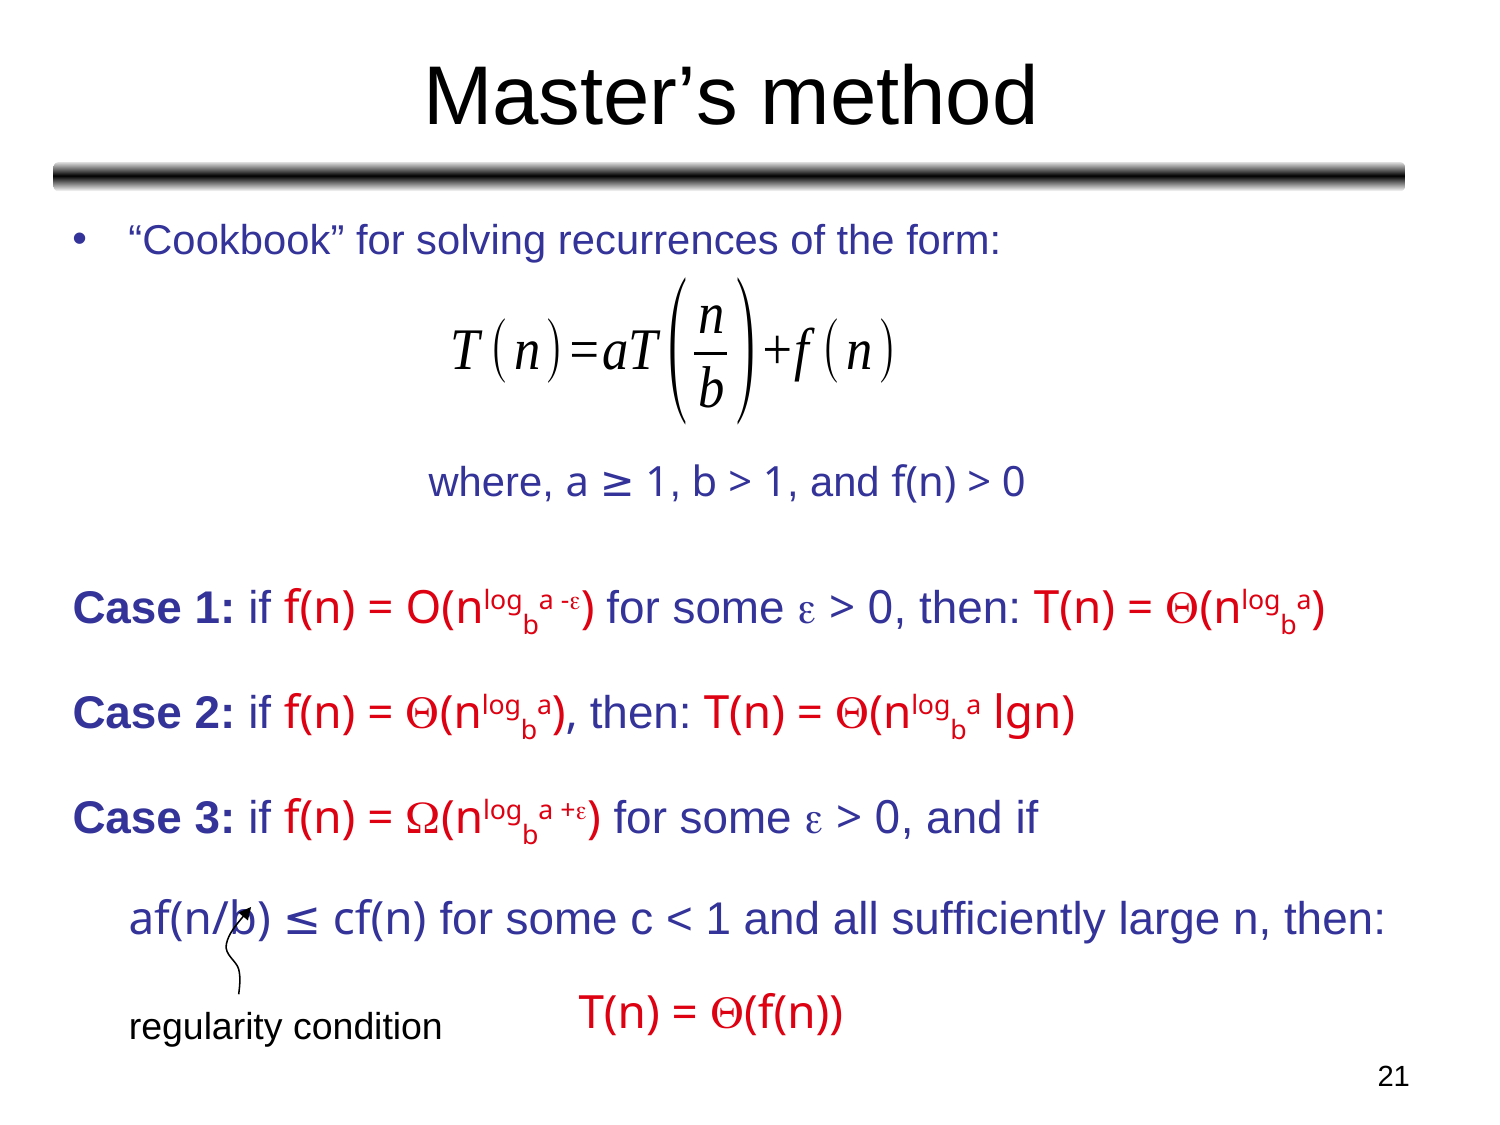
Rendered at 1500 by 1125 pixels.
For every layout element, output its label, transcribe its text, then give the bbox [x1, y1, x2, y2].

title Master’s method [55, 16, 1406, 166]
text_box regularity condition [114, 994, 458, 1055]
list “Cookbook” for solving recurrences of the form: where, a ≥ 1, b > 1, and f(n) > 0 Case 1: if f(n) = O(nlogba -) for some  > 0, then: T(n) = (nlogba) Case 2: if f(n) = (nlogba), then: T(n) = (nlogba lgn) Case 3: if f(n) = (nlogba +) for some  > 0, and if af(n/b) ≤ cf(n) for some c < 1 and all sufficiently large n, then: T(n) = (f(n)) [57, 205, 1450, 1069]
chart [437, 275, 913, 429]
